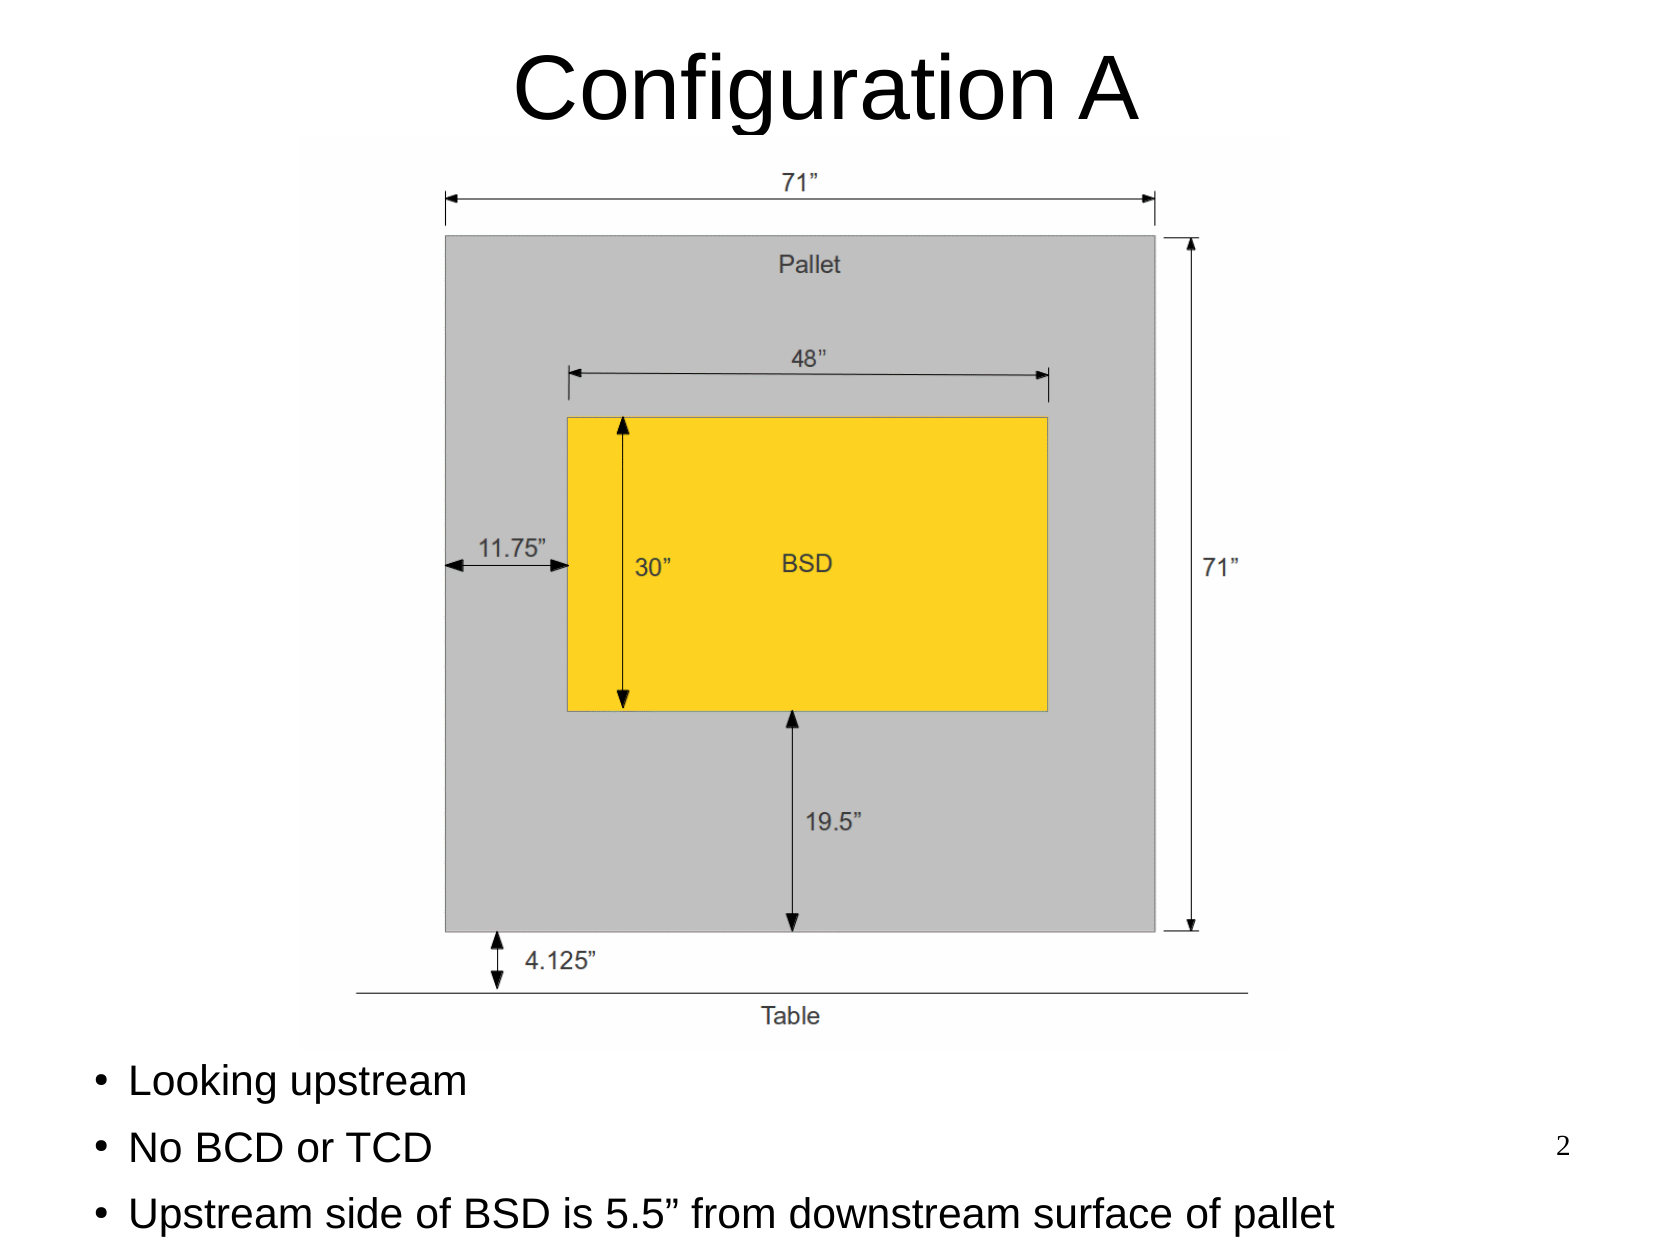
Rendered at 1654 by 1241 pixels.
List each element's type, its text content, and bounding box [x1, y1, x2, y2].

list Looking upstream No BCD or TCD Upstream side of BSD is 5.5” from downstream surface of pallet [82, 1056, 1538, 1241]
picture [300, 135, 1291, 1051]
title Configuration A [82, 0, 1571, 192]
